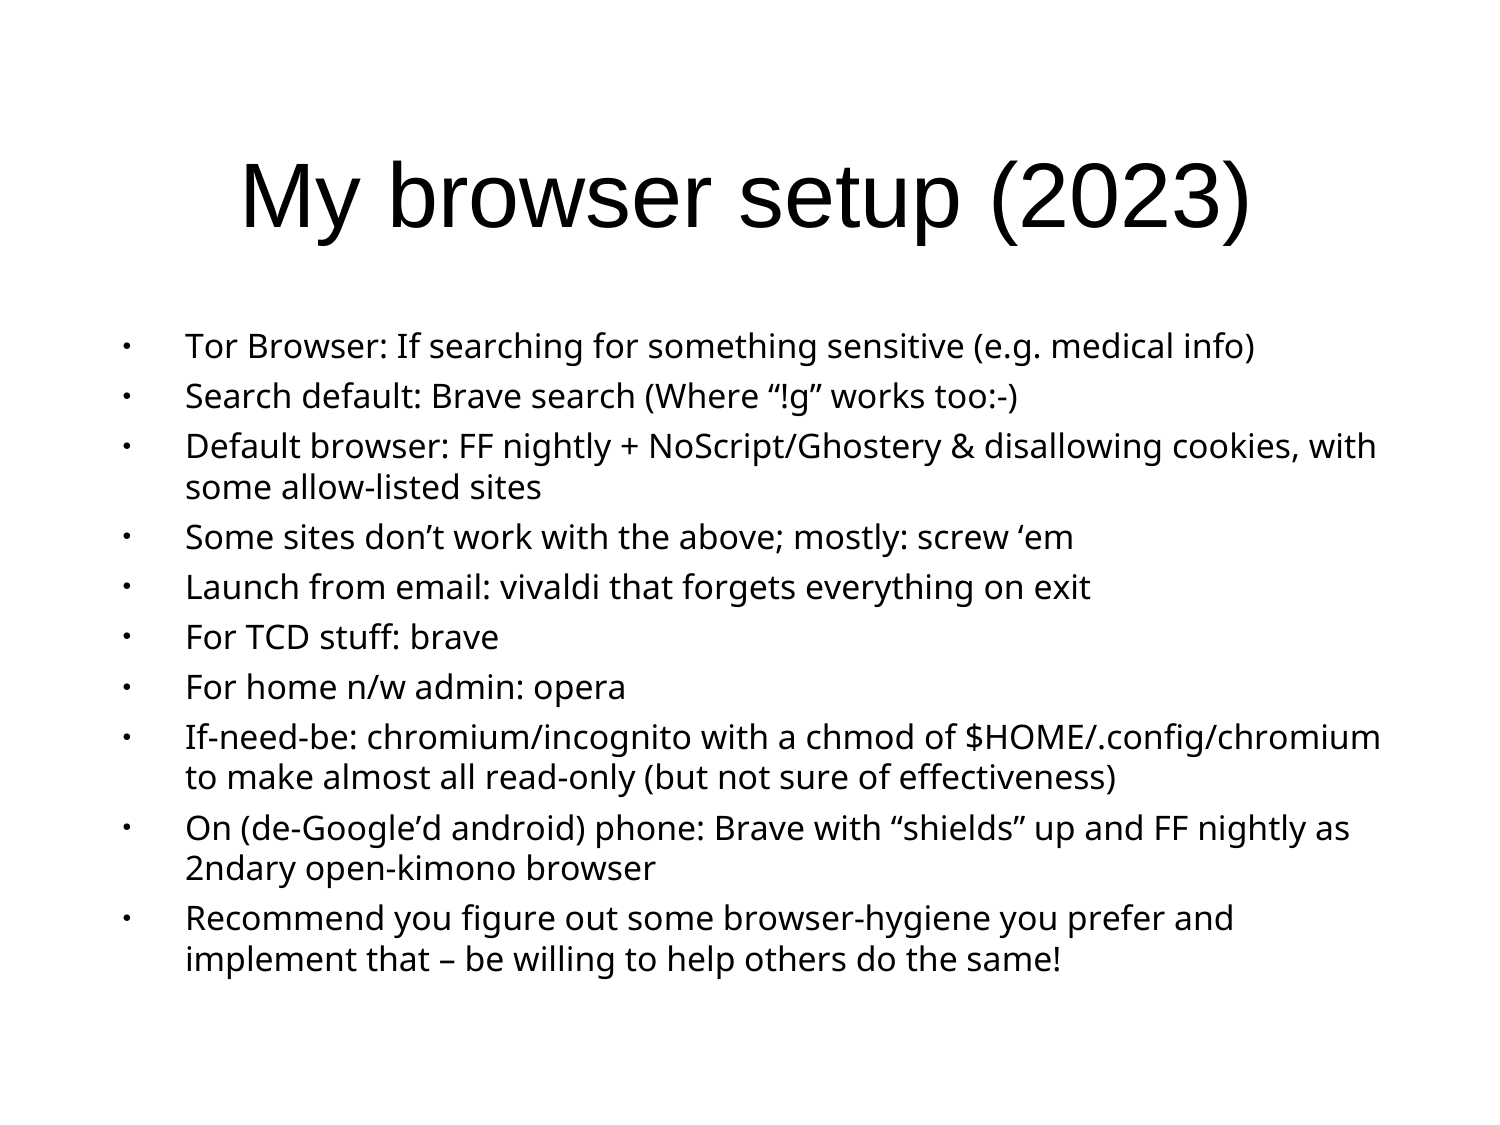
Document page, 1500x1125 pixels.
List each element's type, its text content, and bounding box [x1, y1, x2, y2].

list Tor Browser: If searching for something sensitive (e.g. medical info) Search default: Brave search (Where “!g” works too:-) Default browser: FF nightly + NoScript/Ghostery & disallowing cookies, with some allow-listed sites Some sites don’t work with the above; mostly: screw ‘em Launch from email: vivaldi that forgets everything on exit For TCD stuff: brave For home n/w admin: opera If-need-be: chromium/incognito with a chmod of $HOME/.config/chromium to make almost all read-only (but not sure of effectiveness) On (de-Google’d android) phone: Brave with “shields” up and FF nightly as 2ndary open-kimono browser Recommend you figure out some browser-hygiene you prefer and implement that – be willing to help others do the same! [112, 324, 1382, 994]
title My browser setup (2023) [112, 99, 1382, 282]
